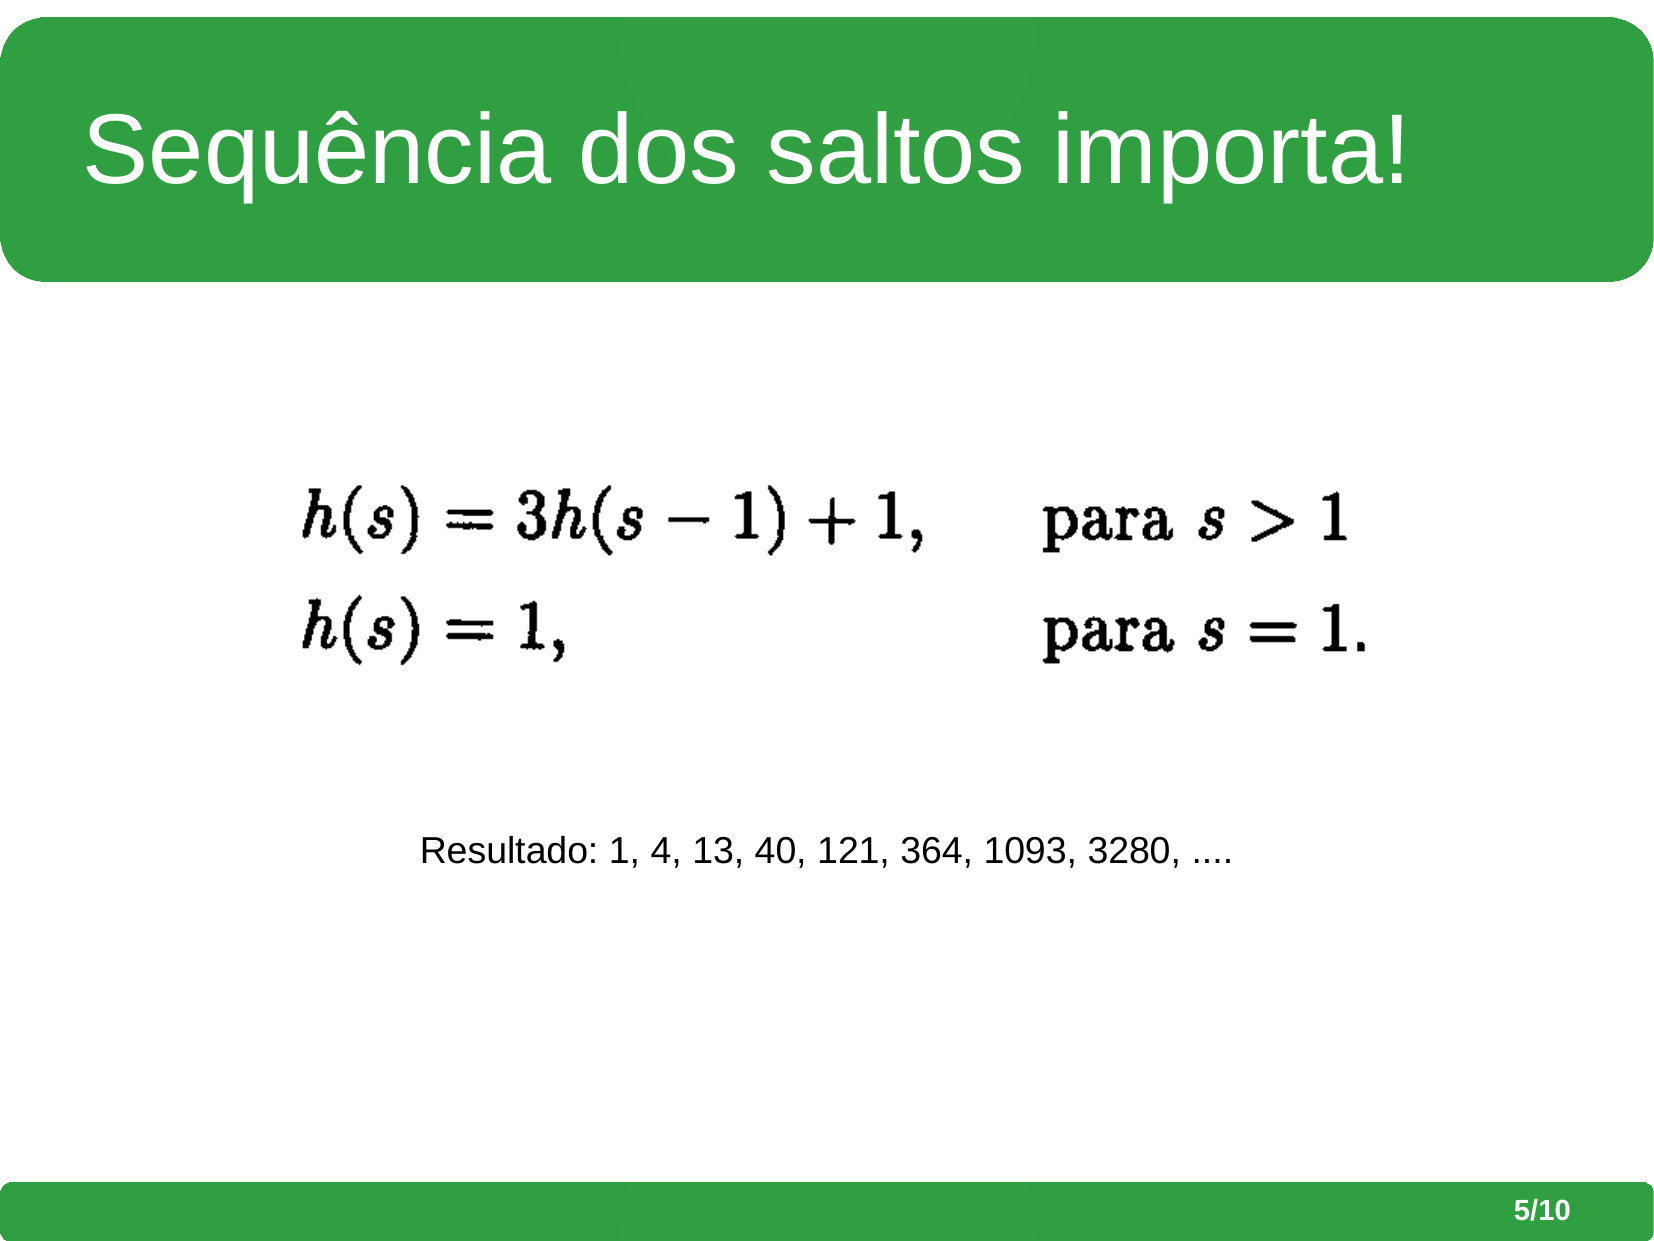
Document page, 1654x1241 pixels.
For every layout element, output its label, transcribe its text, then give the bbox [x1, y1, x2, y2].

text_box Resultado: 1, 4, 13, 40, 121, 364, 1093, 3280, .... [337, 822, 1317, 921]
title Sequência dos saltos importa! [82, 47, 1571, 252]
picture [273, 475, 1381, 688]
